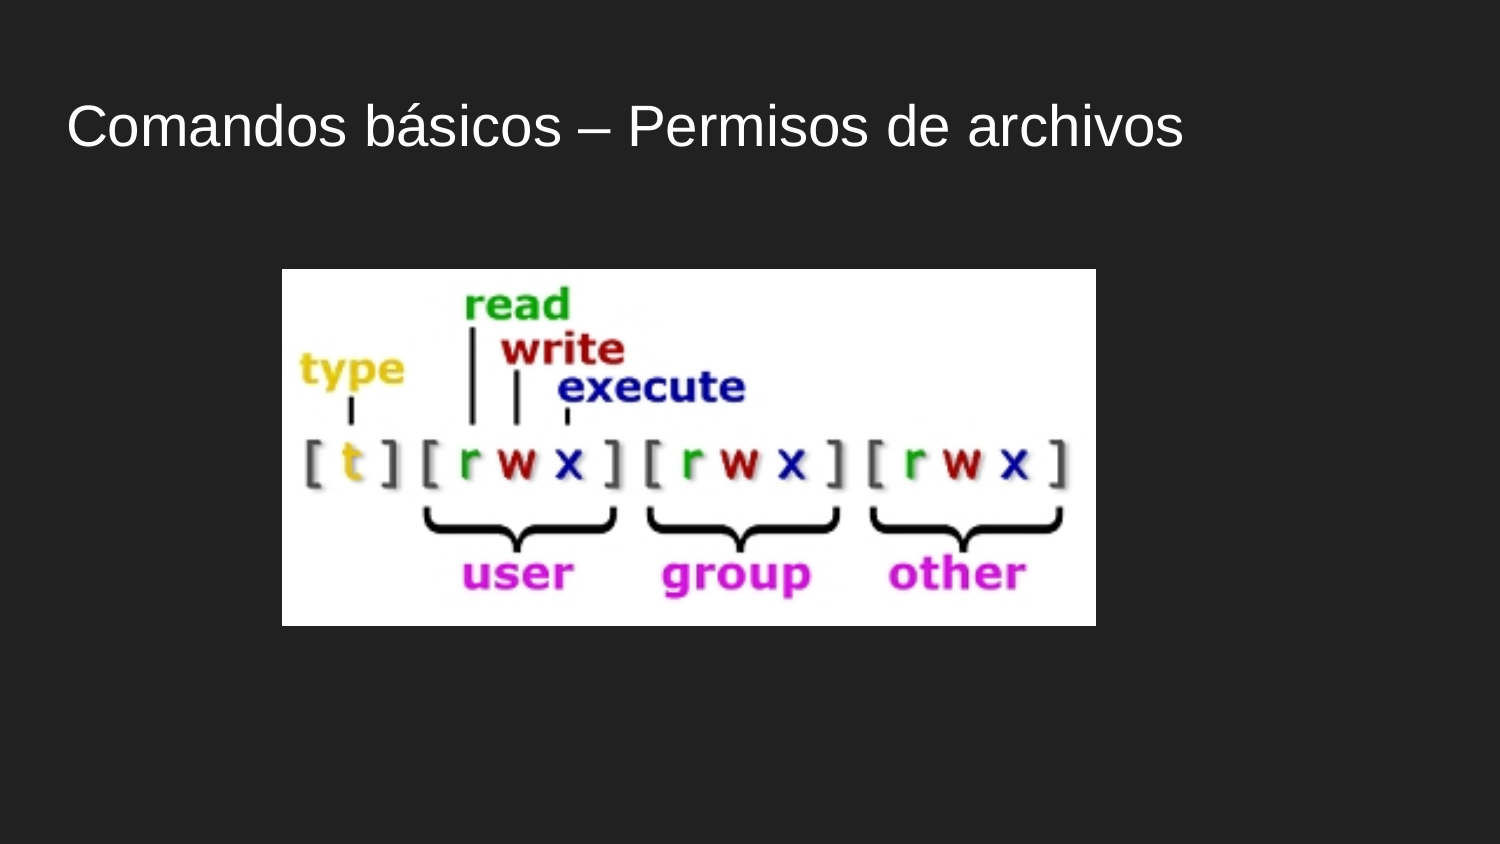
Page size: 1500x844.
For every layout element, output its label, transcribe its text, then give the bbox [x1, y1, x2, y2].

picture [282, 269, 1096, 626]
title Comandos básicos – Permisos de archivos [51, 72, 1449, 167]
